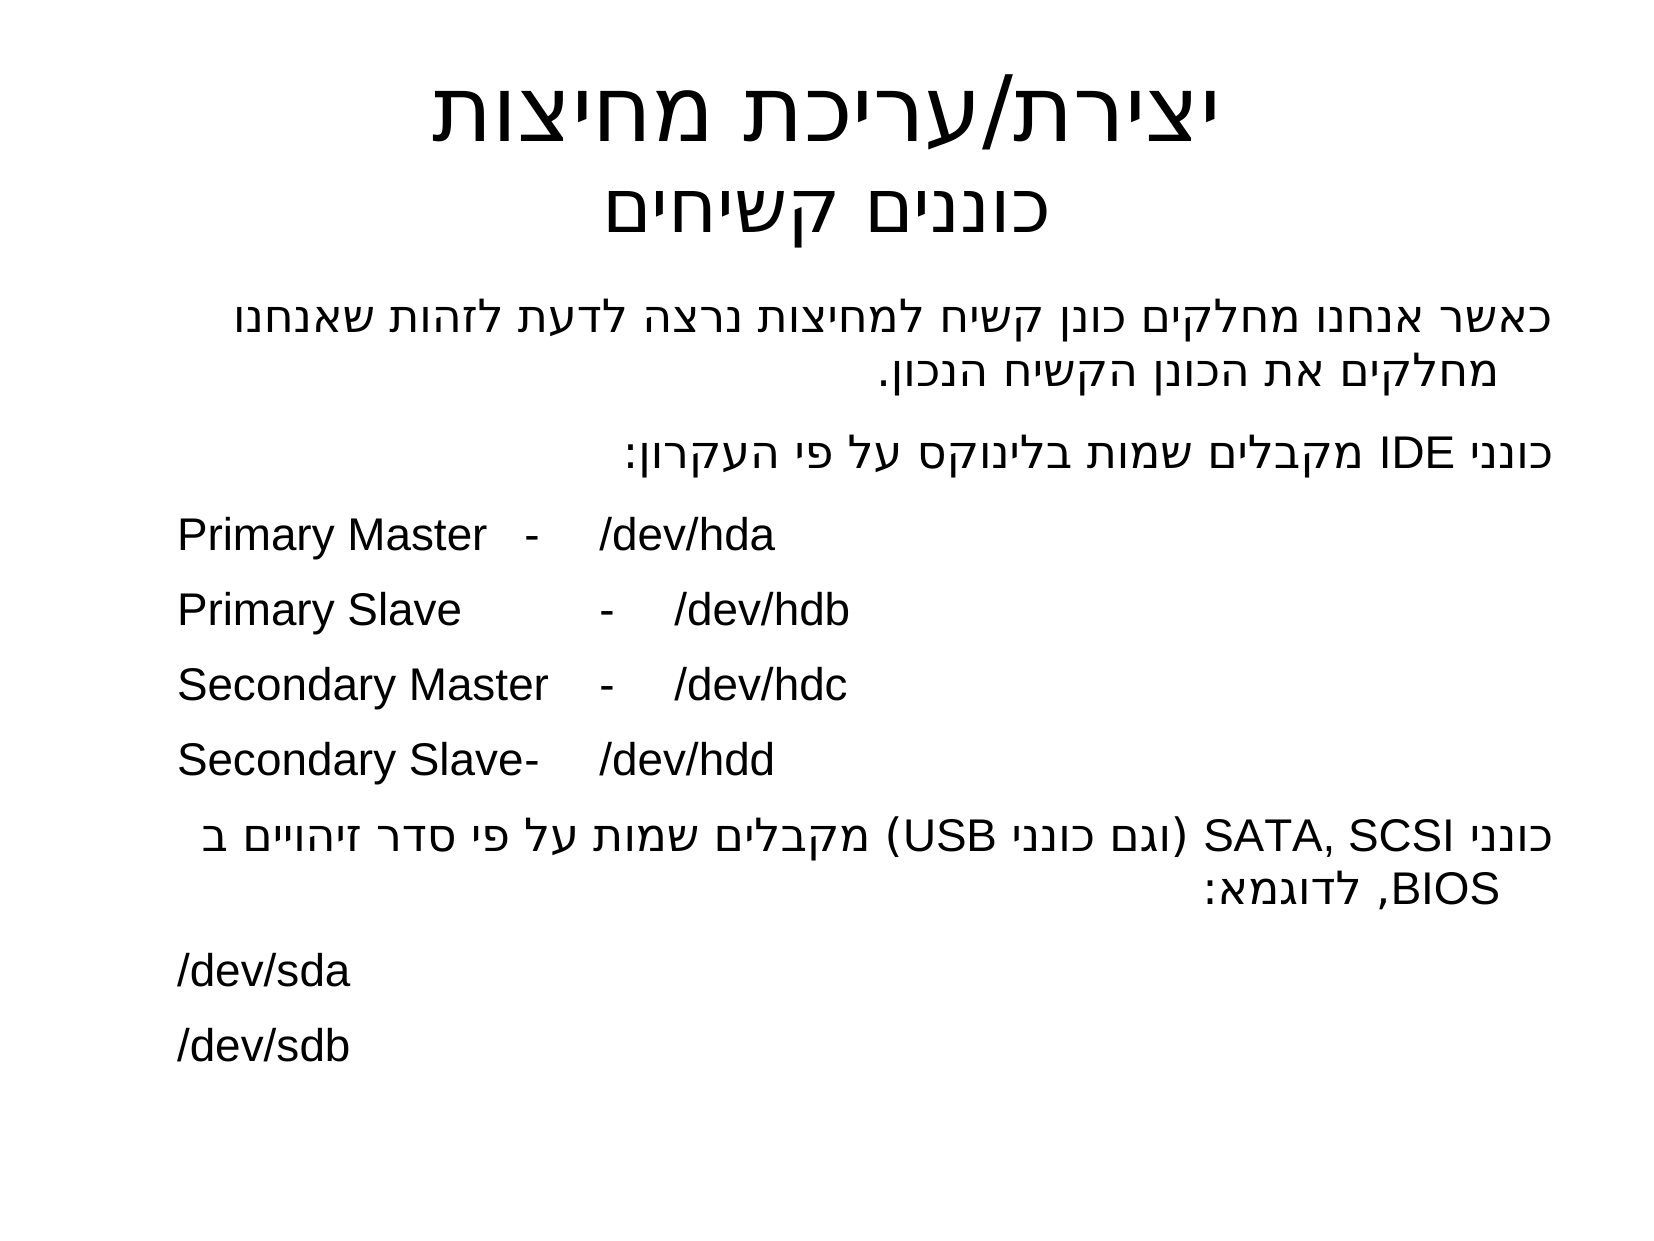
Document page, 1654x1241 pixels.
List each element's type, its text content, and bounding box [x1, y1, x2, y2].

title יצירת/עריכת מחיצות כוננים קשיחים [82, 52, 1571, 254]
list כאשר אנחנו מחלקים כונן קשיח למחיצות נרצה לדעת לזהות שאנחנו מחלקים את הכונן הקשיח הנכון. כונני IDE מקבלים שמות בלינוקס על פי העקרון: Primary Master - /dev/hda Primary Slave - /dev/hdb Secondary Master - /dev/hdc Secondary Slave - /dev/hdd כונני SATA, SCSI (וגם כונני USB) מקבלים שמות על פי סדר זיהויים ב BIOS, לדוגמא: /dev/sda /dev/sdb [82, 290, 1571, 1094]
